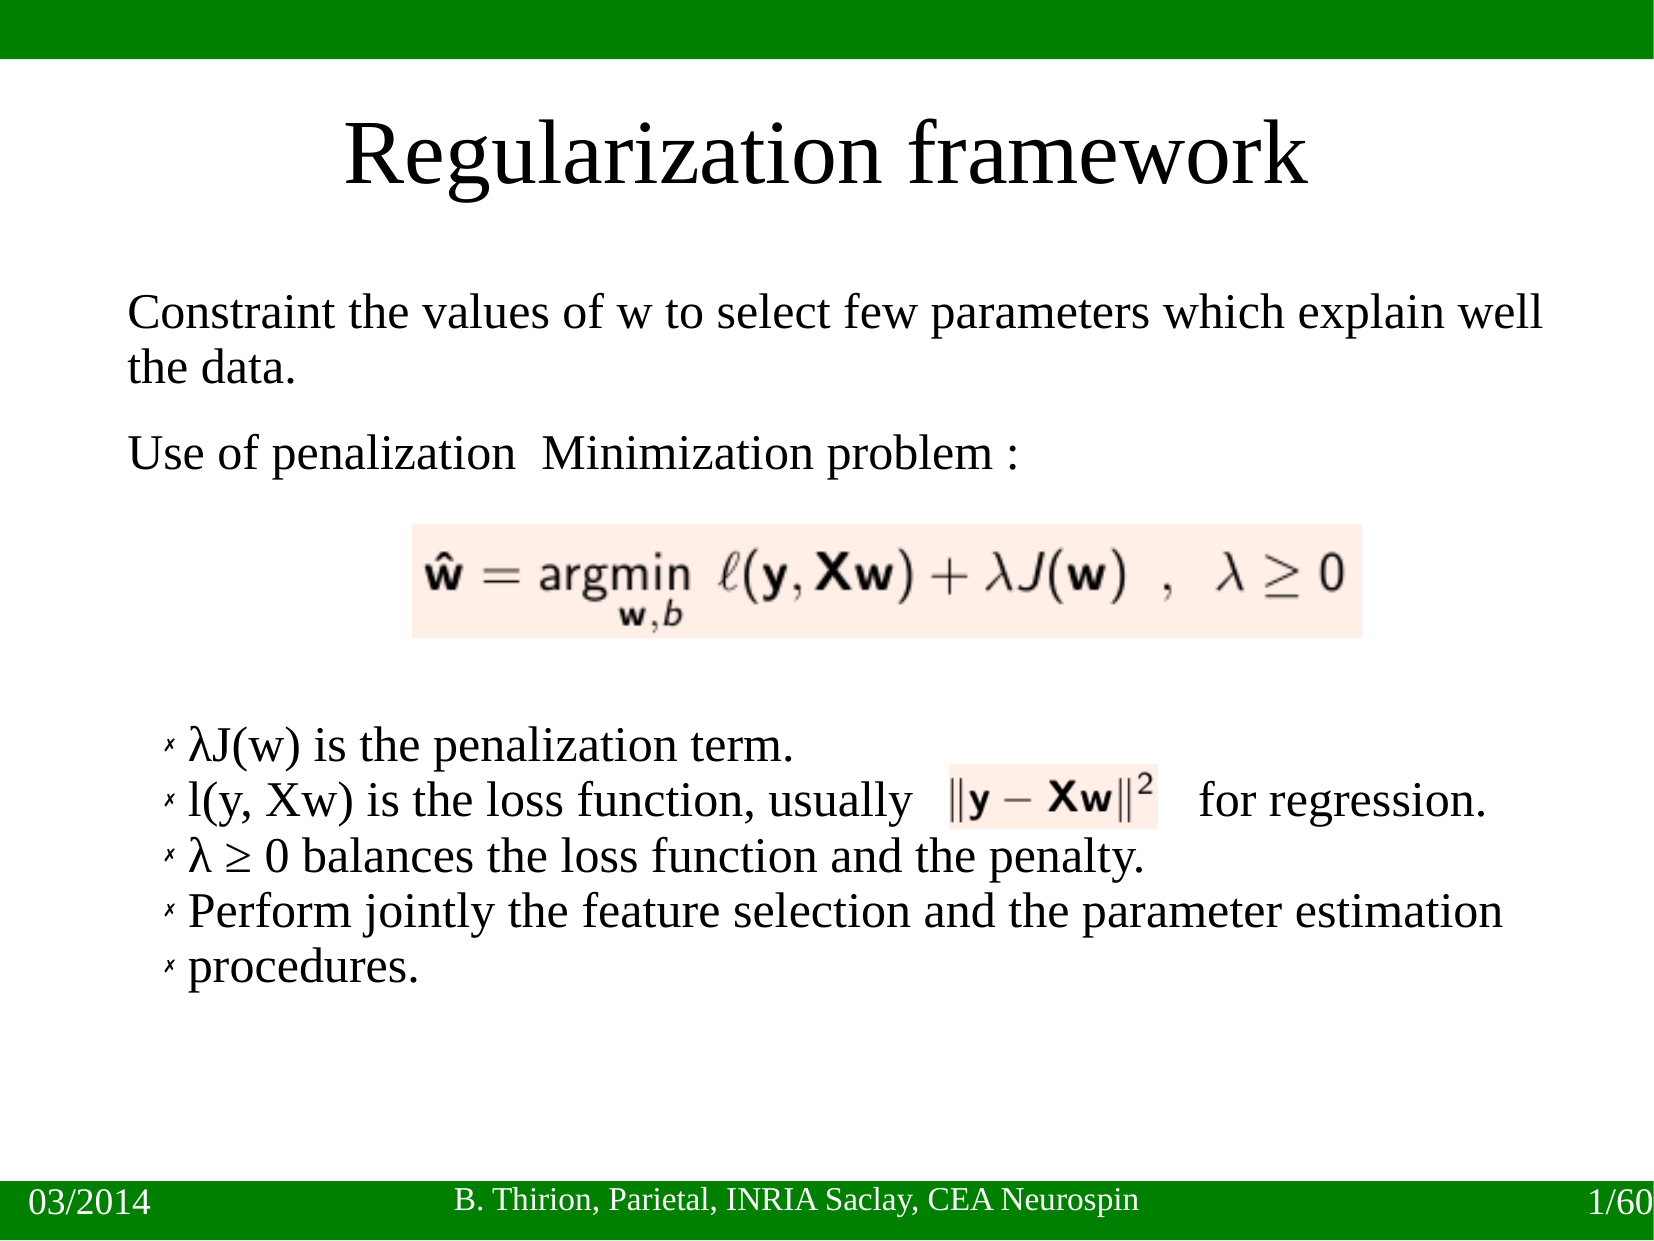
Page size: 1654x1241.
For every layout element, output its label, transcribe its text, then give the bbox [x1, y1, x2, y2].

picture [412, 524, 1362, 638]
text_box Use of penalization Minimization problem : [112, 417, 1100, 526]
picture [949, 764, 1158, 830]
text_box λJ(w) is the penalization term. l(y, Xw) is the loss function, usually for regression. λ ≥ 0 balances the loss function and the penalty. Perform jointly the feature selection and the parameter estimation procedures. [150, 709, 1538, 1051]
title Regularization framework [82, 56, 1571, 250]
text_box Constraint the values of w to select few parameters which explain well the data. [112, 276, 1576, 431]
